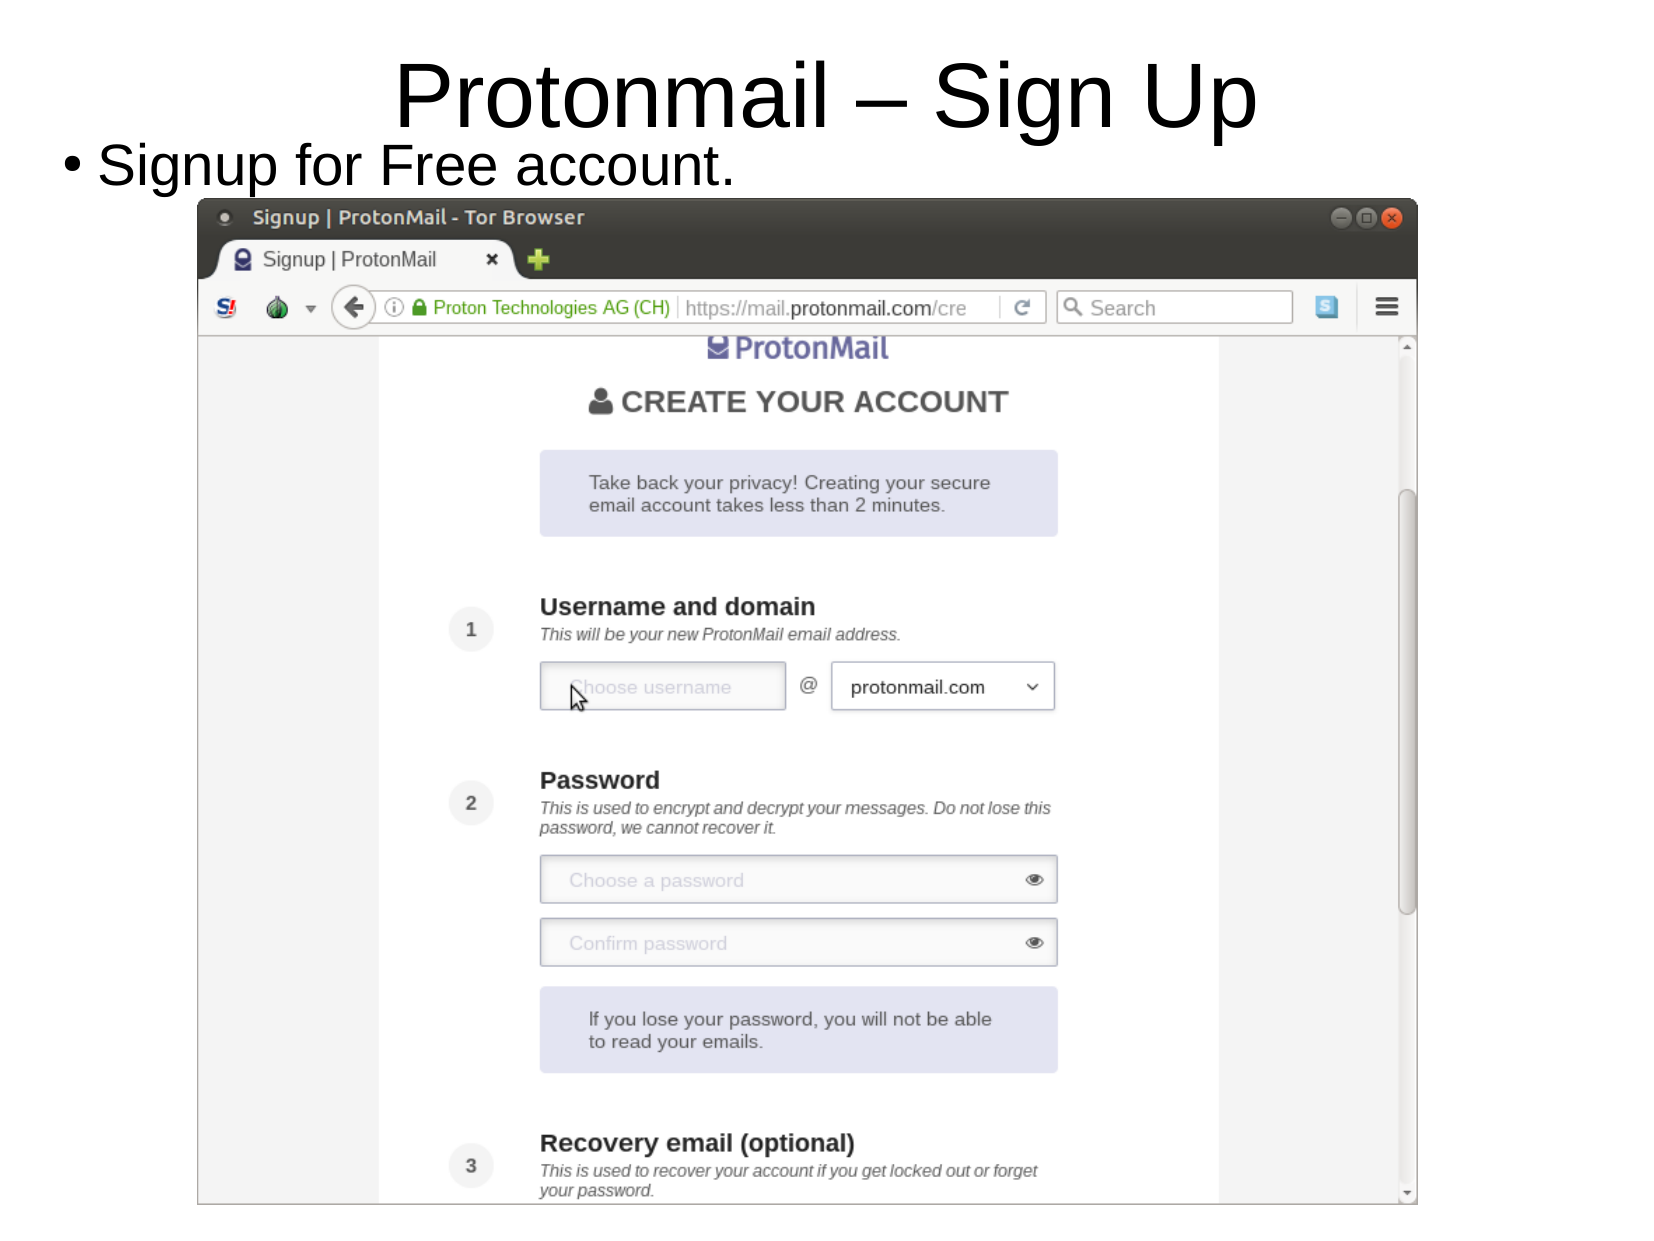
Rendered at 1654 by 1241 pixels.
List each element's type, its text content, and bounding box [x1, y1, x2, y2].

picture [197, 198, 1418, 1205]
text_box Signup for Free account. [47, 135, 1595, 195]
title Protonmail – Sign Up [82, 44, 1571, 135]
